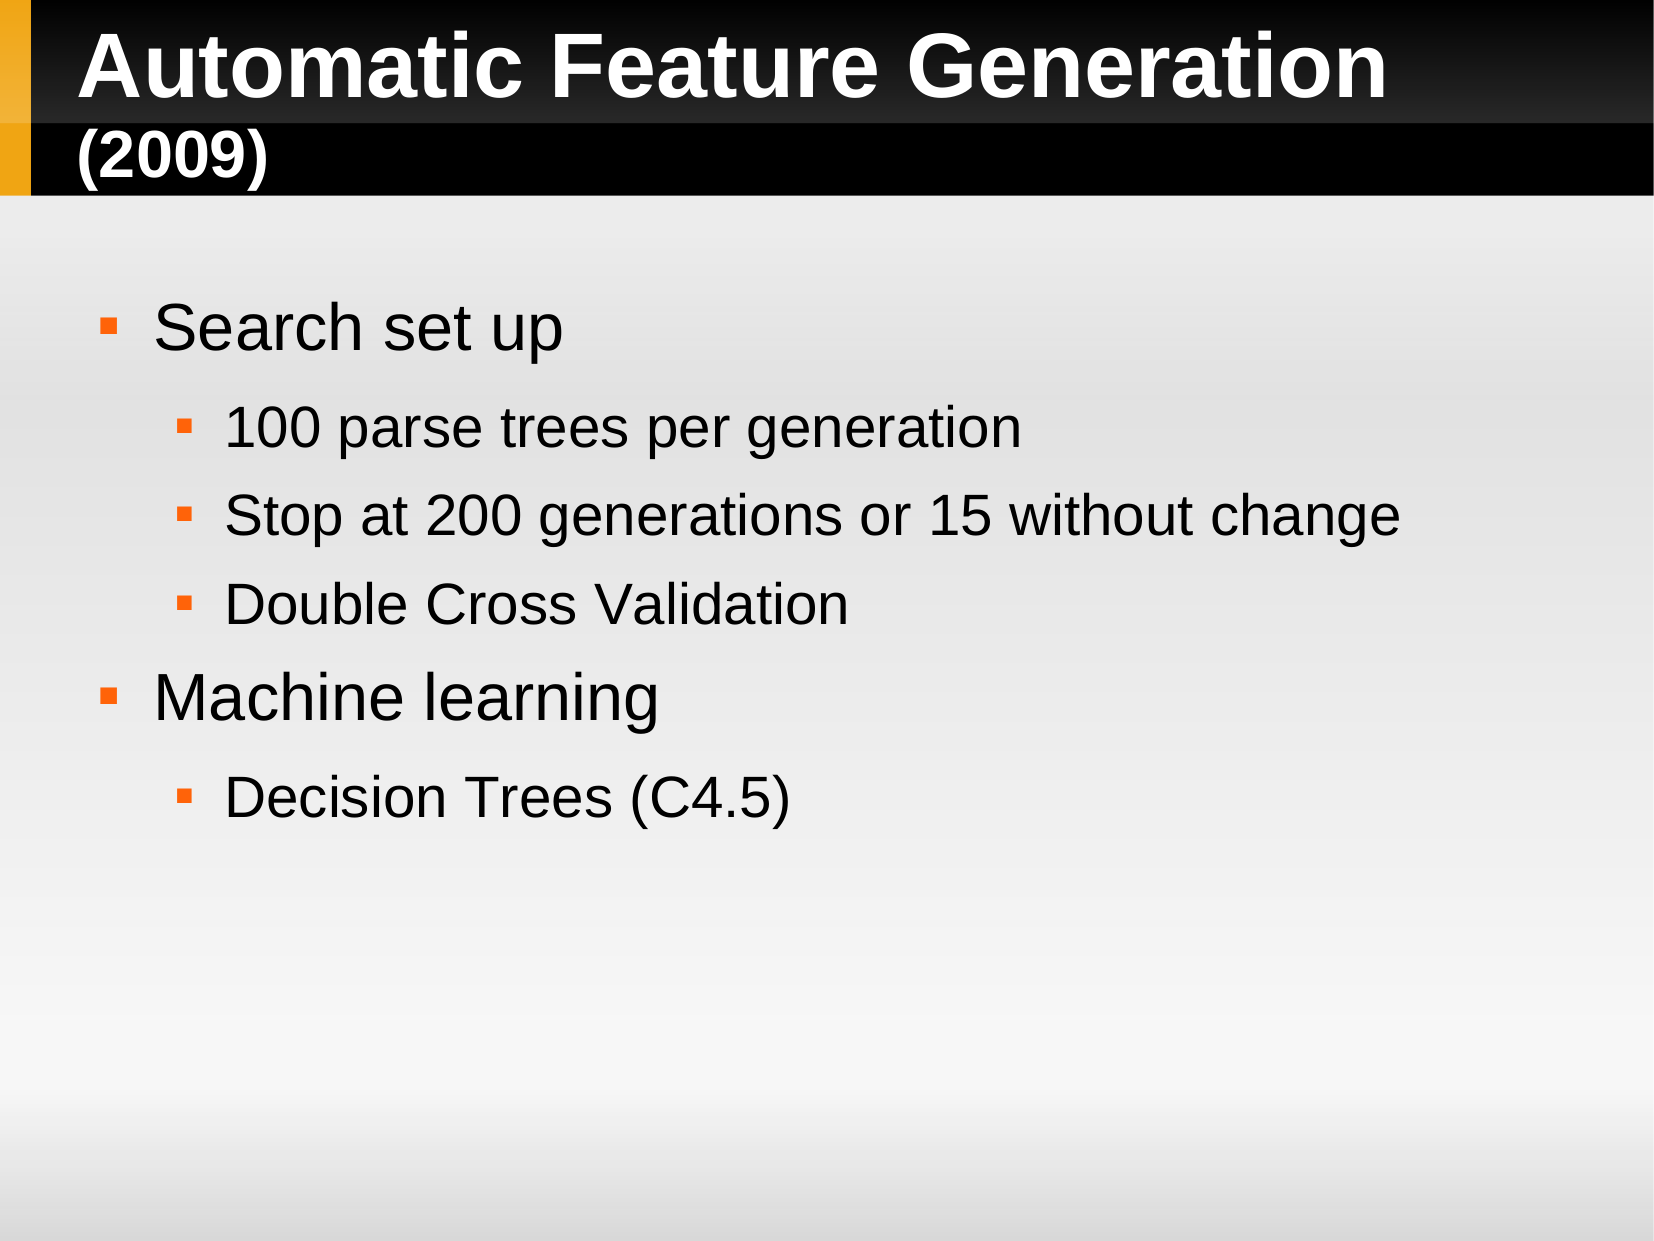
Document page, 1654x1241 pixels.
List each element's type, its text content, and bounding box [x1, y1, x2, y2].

title Automatic Feature Generation (2009) [76, 0, 1565, 208]
list Search set up 100 parse trees per generation Stop at 200 generations or 15 without change Double Cross Validation Machine learning Decision Trees (C4.5) [82, 290, 1571, 1109]
picture [0, 0, 1654, 1241]
